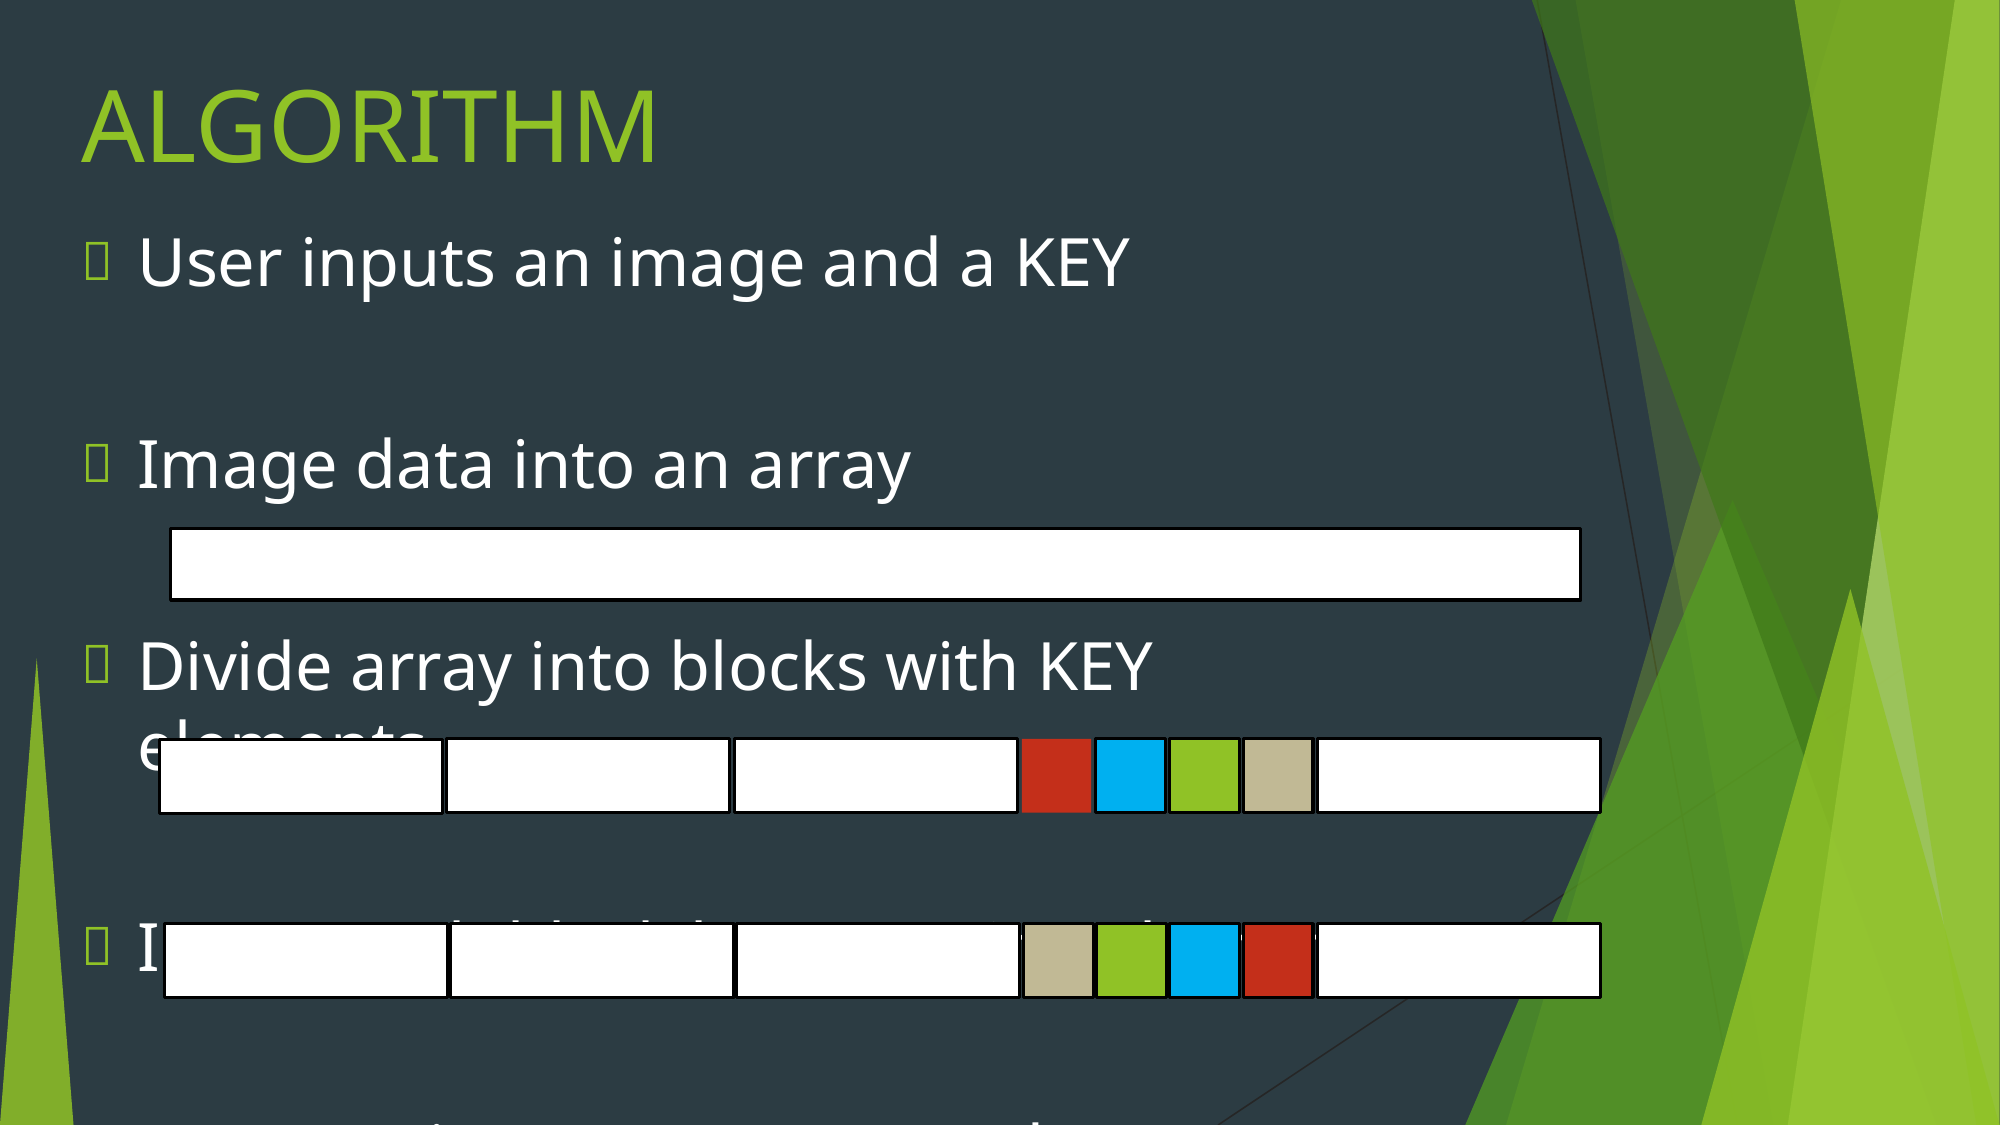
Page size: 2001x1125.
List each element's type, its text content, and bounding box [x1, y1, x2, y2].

text_box [1169, 923, 1240, 998]
text_box [450, 923, 734, 998]
text_box [1243, 923, 1314, 998]
text_box [1021, 738, 1092, 813]
text_box [734, 738, 1018, 813]
text_box [159, 739, 443, 814]
title ALGORITHM [66, 55, 1477, 212]
text_box [170, 528, 1581, 600]
text_box [736, 923, 1020, 998]
text_box [446, 738, 730, 813]
text_box [1096, 923, 1167, 998]
text_box [1095, 738, 1166, 813]
list User inputs an image and a KEY Image data into an array Divide array into blocks with KEY elements Invert each block by swapping elements Recreate image as encrypted Same procedure for decryption [66, 212, 1477, 916]
text_box [1169, 738, 1240, 813]
text_box [1317, 923, 1601, 998]
text_box [1317, 738, 1601, 813]
text_box [1243, 738, 1314, 813]
text_box [1023, 923, 1094, 998]
text_box [164, 923, 448, 998]
